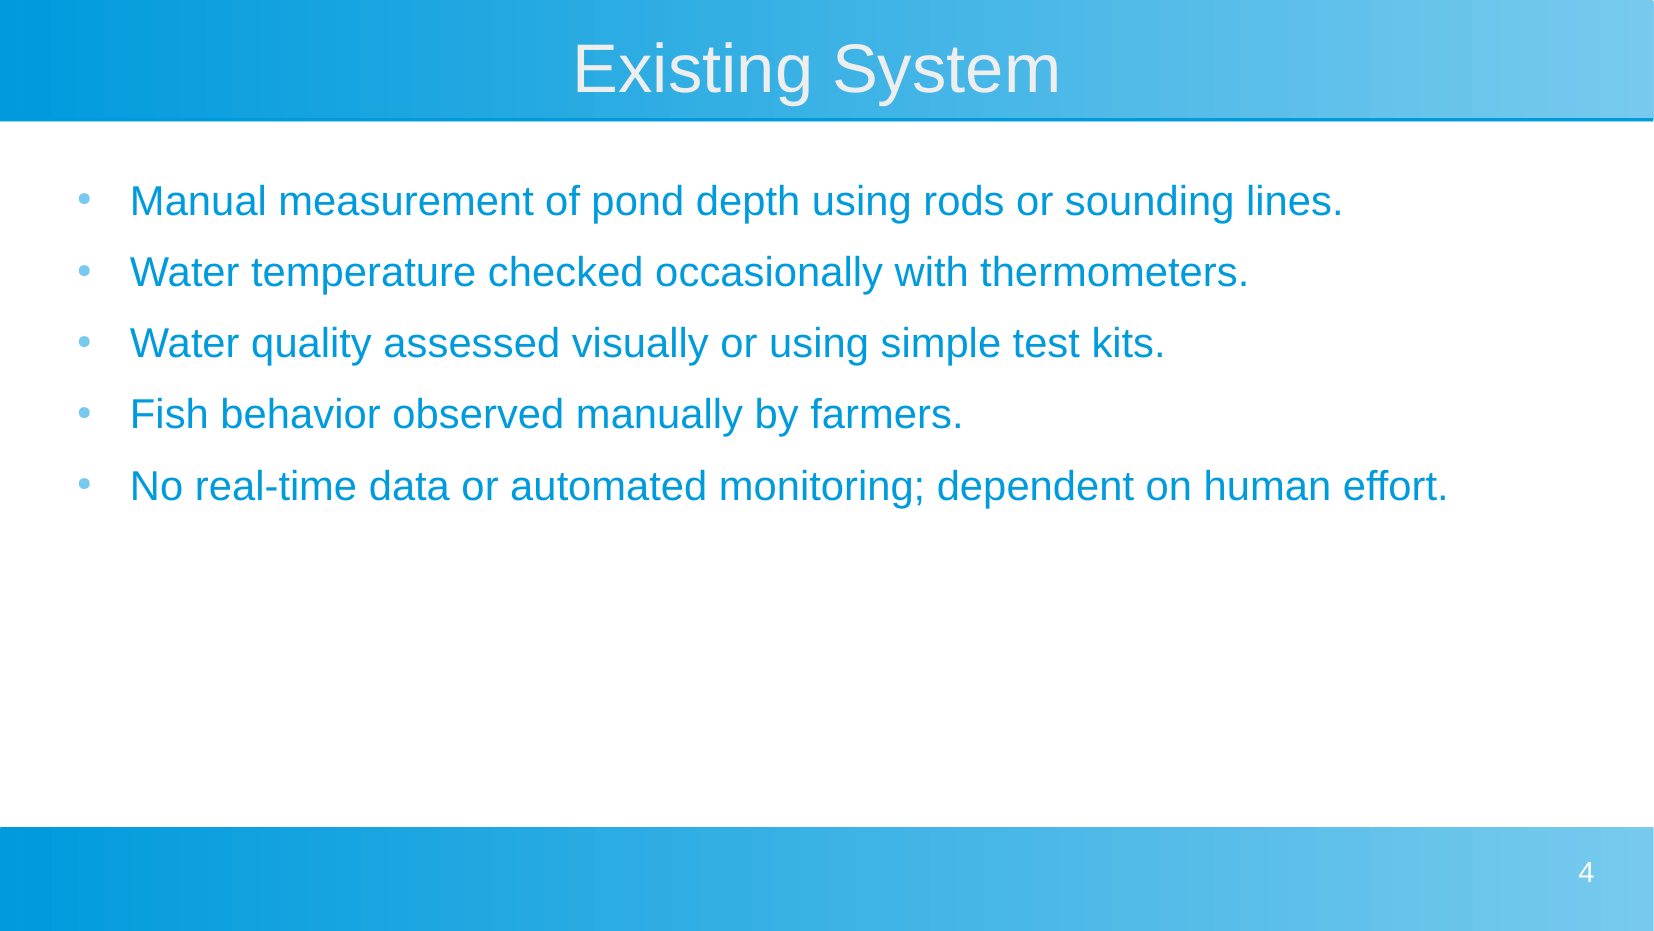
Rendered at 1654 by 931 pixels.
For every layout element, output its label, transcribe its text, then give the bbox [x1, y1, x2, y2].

list Manual measurement of pond depth using rods or sounding lines. Water temperature checked occasionally with thermometers. Water quality assessed visually or using simple test kits. Fish behavior observed manually by farmers. No real-time data or automated monitoring; dependent on human effort. [59, 177, 1595, 768]
title Existing System [59, 29, 1595, 108]
